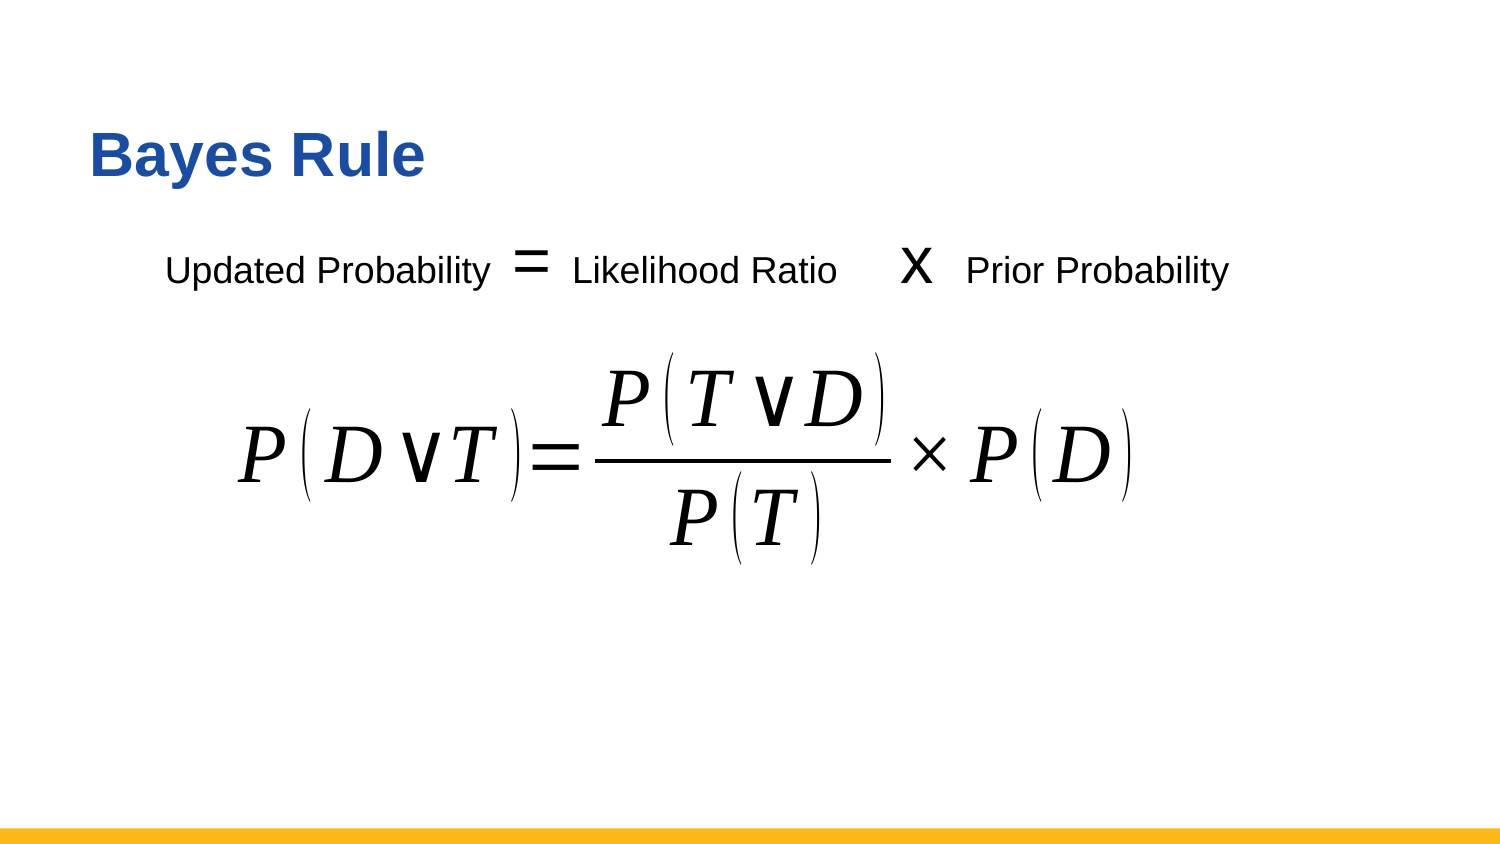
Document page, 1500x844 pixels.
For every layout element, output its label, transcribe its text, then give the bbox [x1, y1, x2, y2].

text_box Bayes Rule [74, 0, 1425, 197]
chart [216, 347, 1155, 570]
text_box Updated Probability = Likelihood Ratio x Prior Probability [150, 210, 1352, 342]
